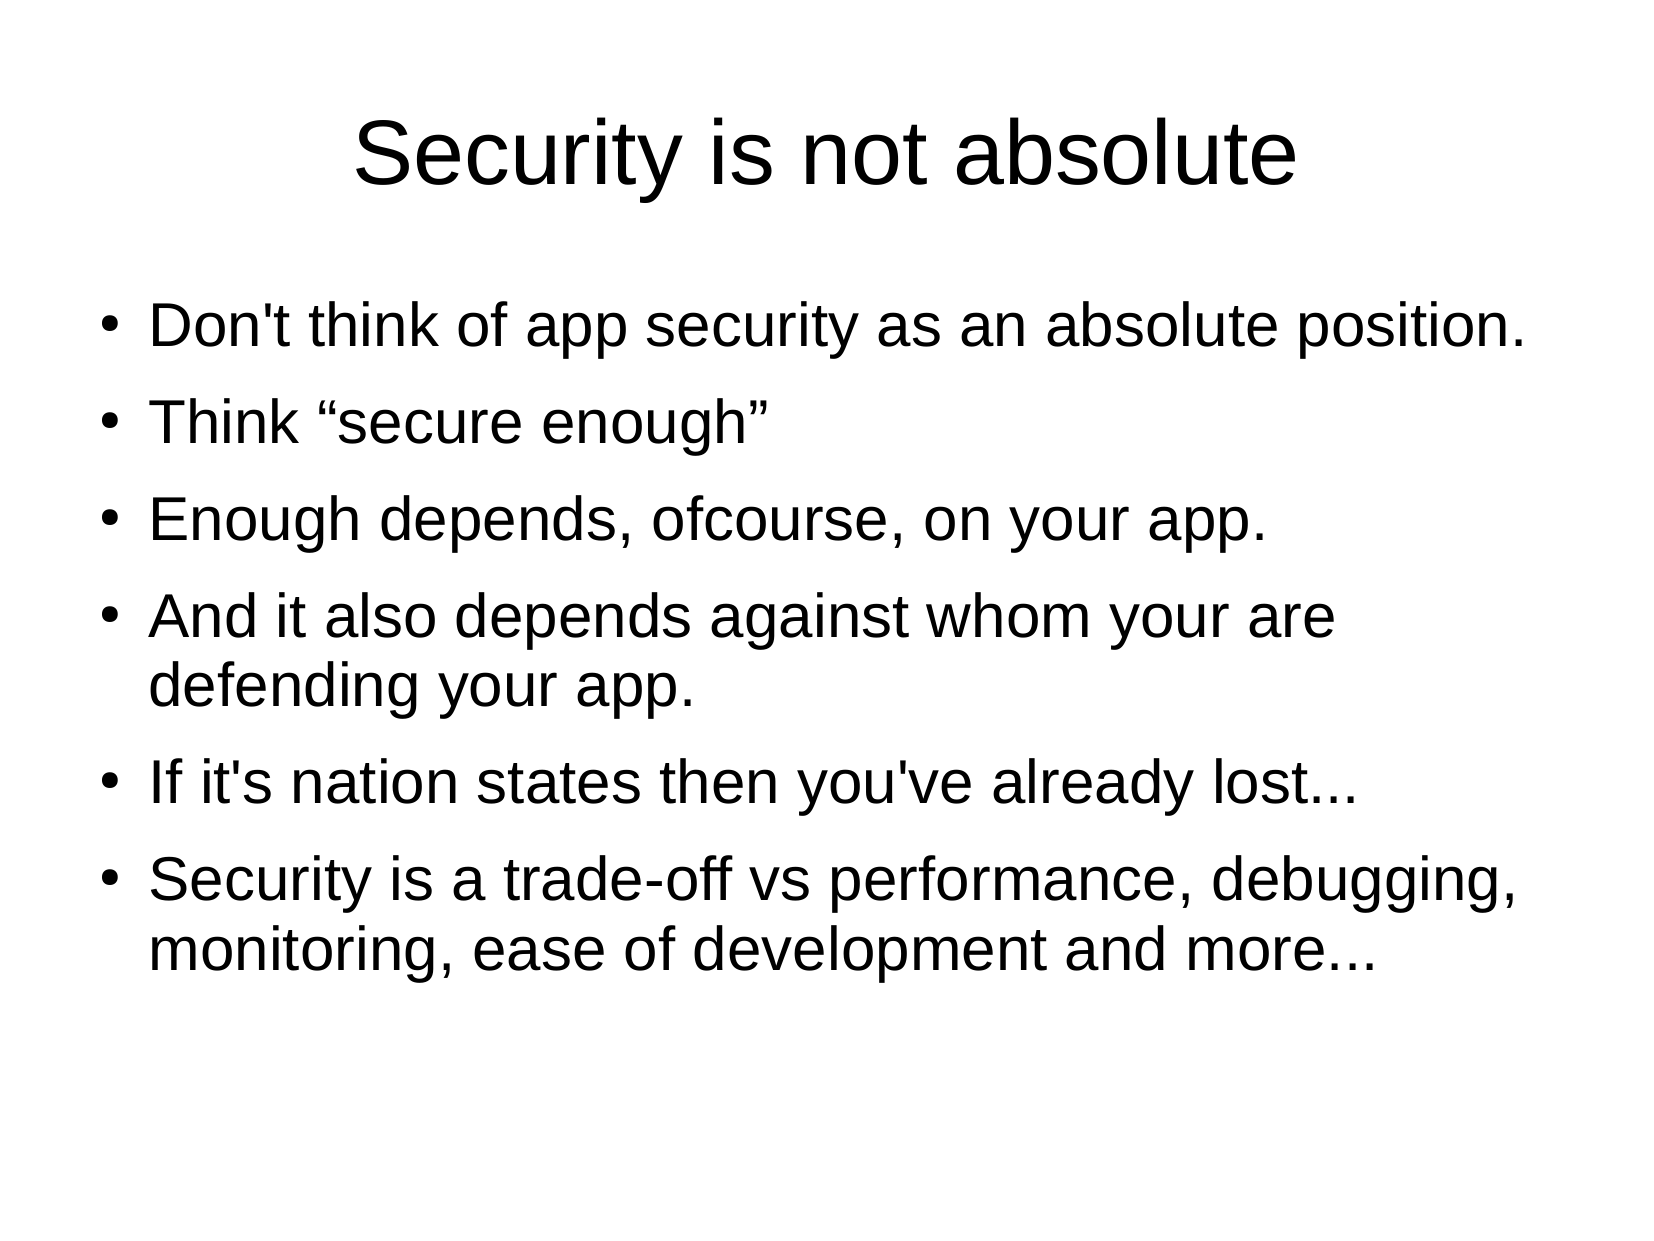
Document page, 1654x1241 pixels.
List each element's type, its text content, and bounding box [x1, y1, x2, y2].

list Don't think of app security as an absolute position. Think “secure enough” Enough depends, ofcourse, on your app. And it also depends against whom your are defending your app. If it's nation states then you've already lost... Security is a trade-off vs performance, debugging, monitoring, ease of development and more... [82, 290, 1538, 1010]
title Security is not absolute [82, 49, 1571, 257]
